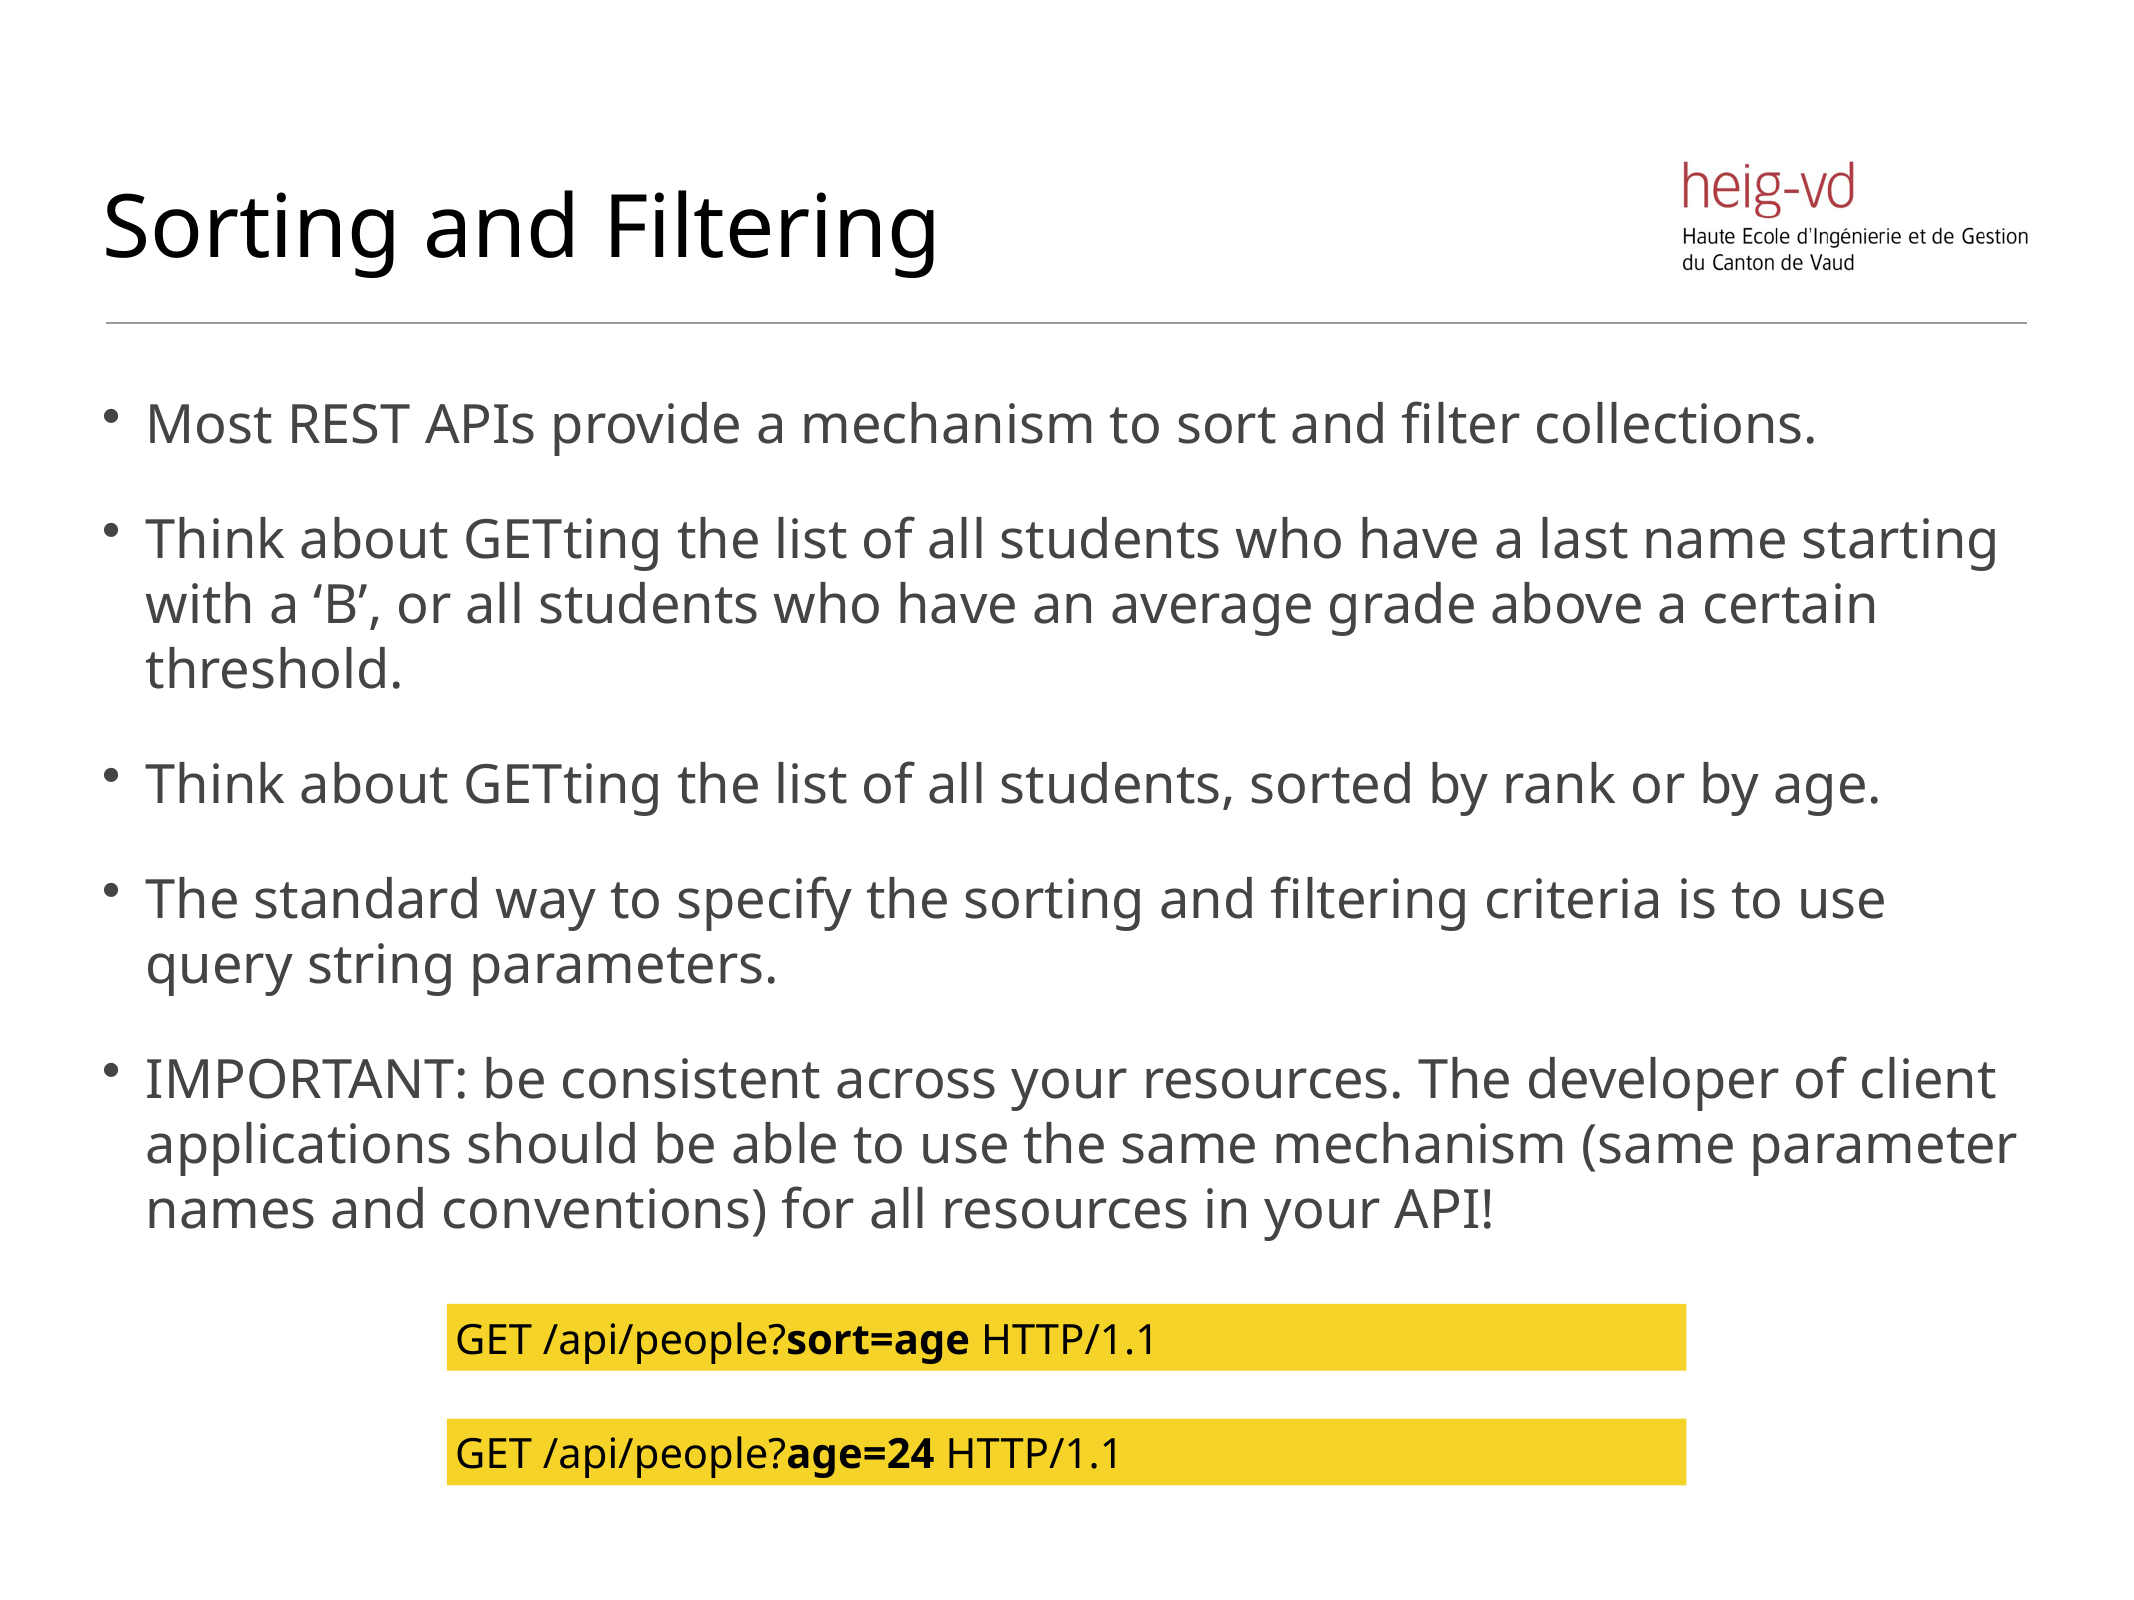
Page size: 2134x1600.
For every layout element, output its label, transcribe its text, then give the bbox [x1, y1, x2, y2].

list Most REST APIs provide a mechanism to sort and filter collections. Think about GETting the list of all students who have a last name starting with a ‘B’, or all students who have an average grade above a certain threshold. Think about GETting the list of all students, sorted by rank or by age. The standard way to specify the sorting and filtering criteria is to use query string parameters. IMPORTANT: be consistent across your resources. The developer of client applications should be able to use the same mechanism (same parameter names and conventions) for all resources in your API! [93, 381, 2040, 1459]
title Sorting and Filtering [93, 54, 2040, 284]
text_box GET /api/people?sort=age HTTP/1.1 [446, 1303, 1687, 1371]
text_box GET /api/people?age=24 HTTP/1.1 [446, 1418, 1687, 1486]
